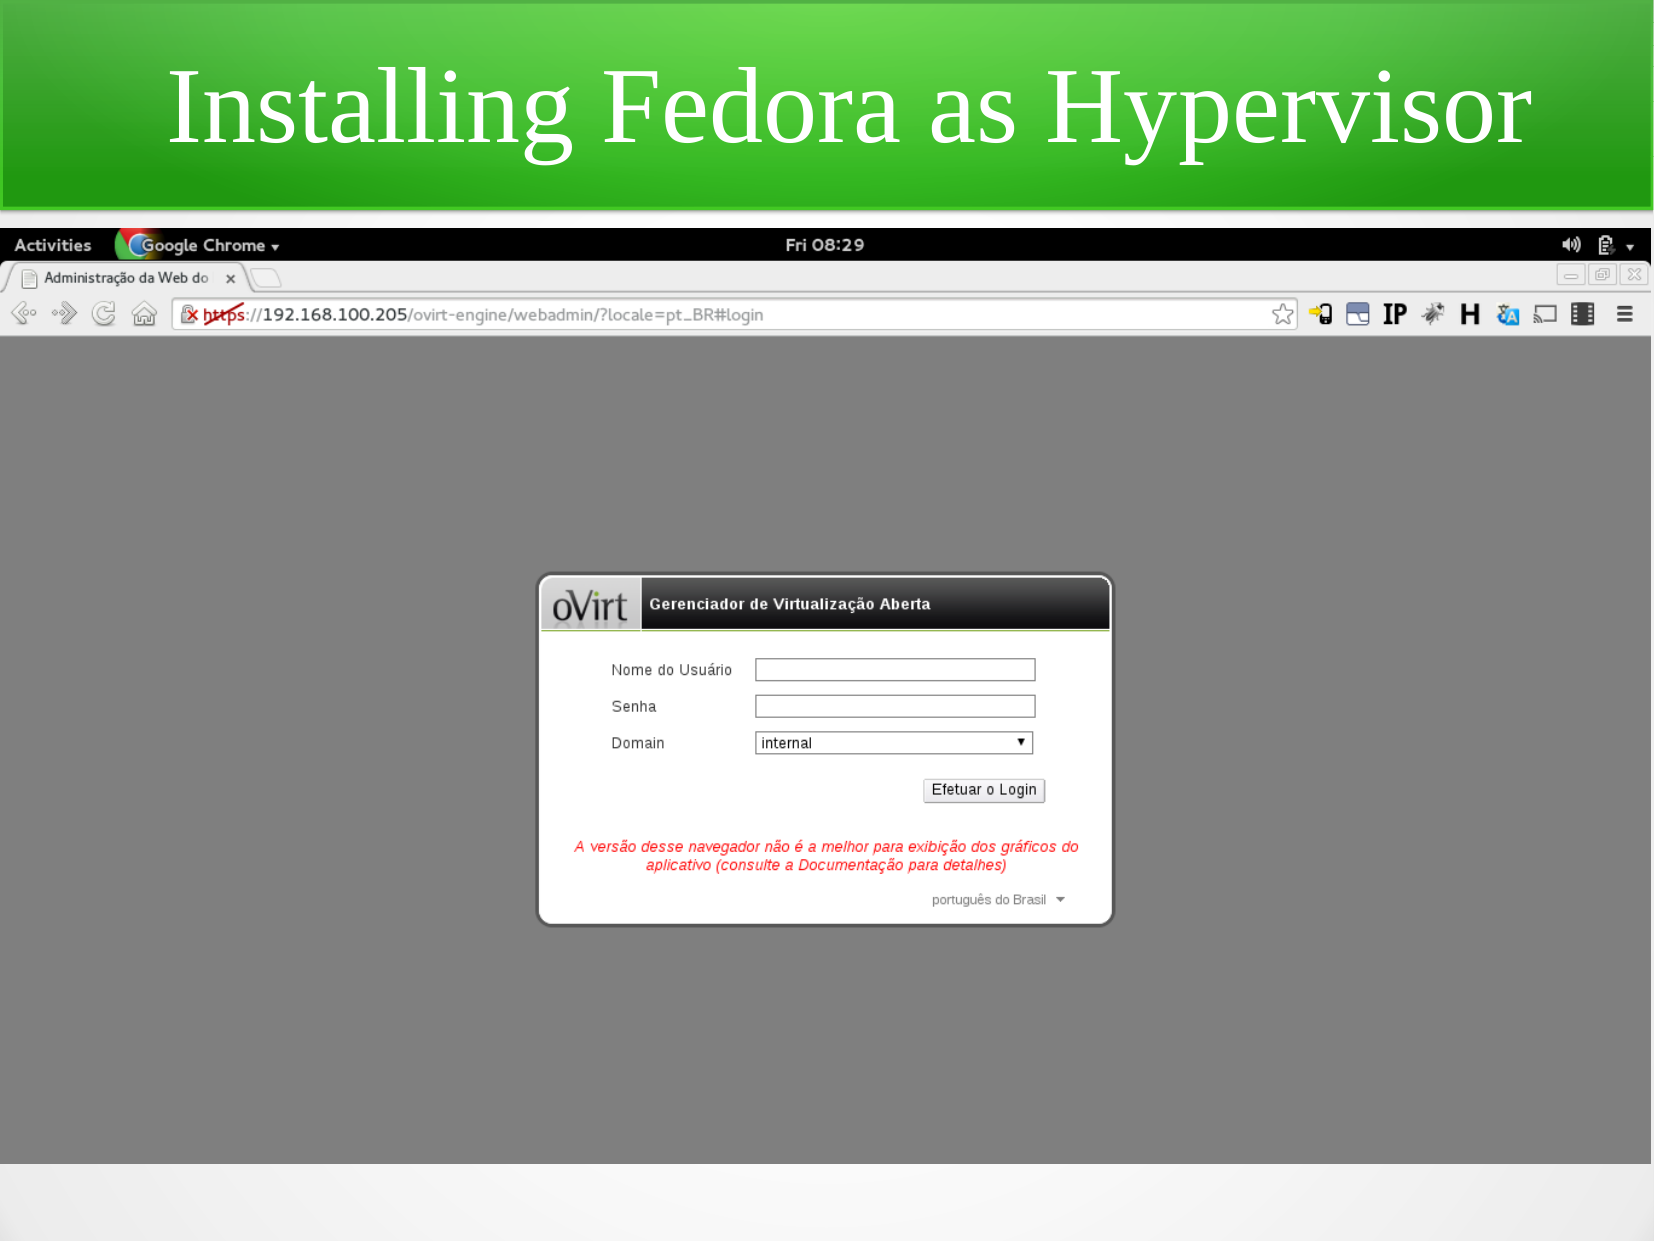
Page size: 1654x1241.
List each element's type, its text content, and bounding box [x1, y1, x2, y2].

title Installing Fedora as Hypervisor [86, 11, 1576, 200]
picture [0, 228, 1651, 1164]
